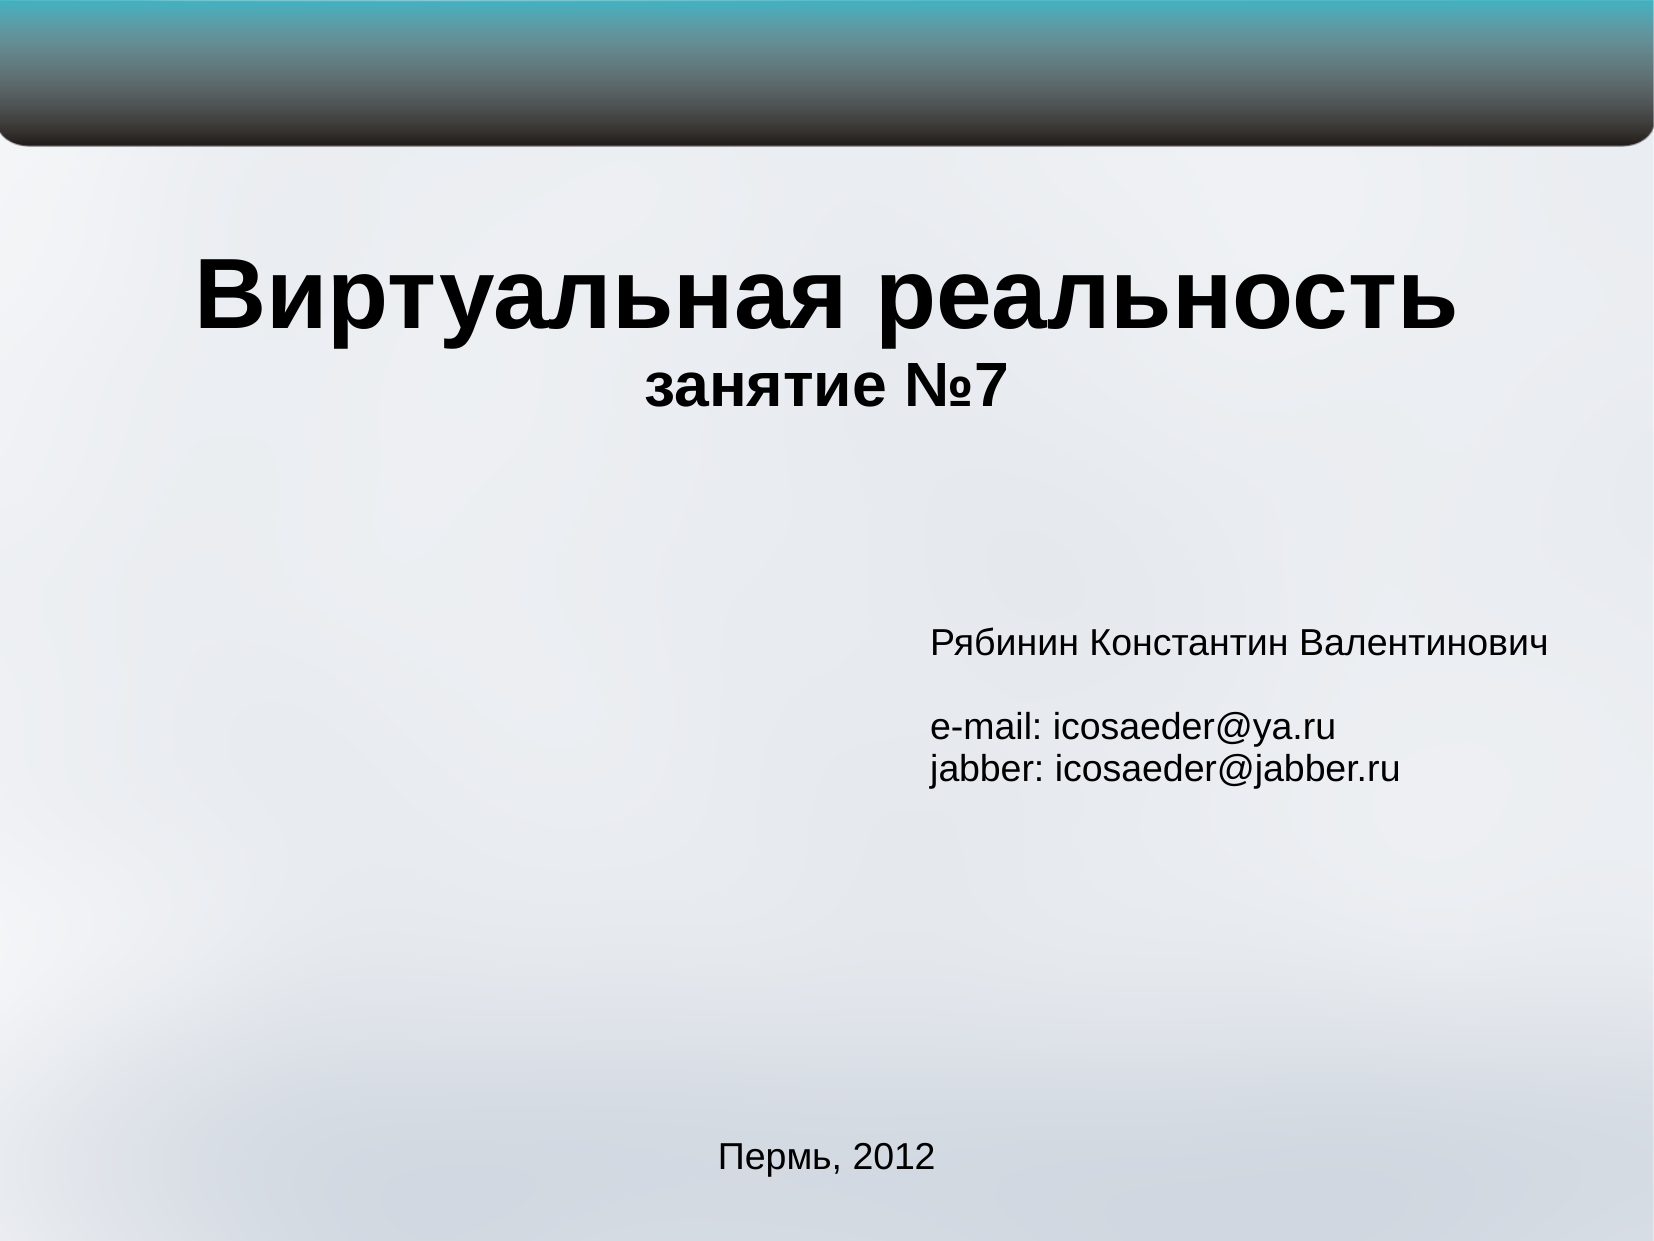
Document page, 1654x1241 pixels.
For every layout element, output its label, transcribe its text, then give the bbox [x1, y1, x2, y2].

picture [0, 0, 1654, 1241]
text_box Рябинин Константин Валентинович e-mail: icosaeder@ya.ru jabber: icosaeder@jabber.ru [915, 614, 1595, 797]
text_box Виртуальная реальность занятие №7 [147, 230, 1506, 427]
text_box Пермь, 2012 [590, 1127, 1063, 1185]
